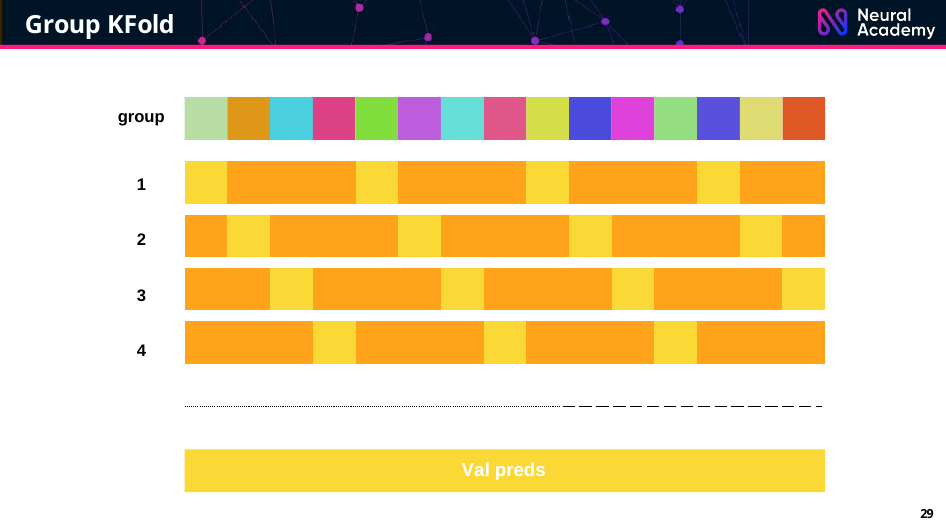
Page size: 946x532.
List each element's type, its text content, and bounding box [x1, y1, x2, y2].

table_cell [270, 268, 313, 310]
table_header [740, 161, 825, 204]
table_cell [484, 321, 526, 364]
slide_number <number> [914, 504, 943, 532]
table_cell [441, 268, 484, 310]
table_cell [356, 321, 484, 364]
picture [0, 0, 946, 49]
table_header [227, 161, 356, 204]
text_box Group KFold [22, 6, 191, 39]
table_cell [313, 268, 441, 310]
text_box group 1 2 3 4 [115, 103, 168, 360]
text_box [184, 449, 826, 493]
table_cell [569, 215, 612, 257]
table_header [569, 161, 697, 204]
table_cell [227, 215, 270, 257]
table_cell [185, 215, 227, 257]
table_cell [740, 215, 782, 257]
table_header [697, 161, 740, 204]
table_cell [270, 215, 398, 257]
table_cell [526, 321, 654, 364]
table_cell [697, 321, 825, 364]
table_cell [441, 215, 569, 257]
text_box [184, 97, 826, 140]
table_cell [313, 321, 356, 364]
table_cell [782, 215, 825, 257]
table_header [185, 161, 227, 204]
table_cell [185, 321, 313, 364]
text_box Val preds [459, 457, 548, 480]
table_cell [654, 321, 697, 364]
table_cell [612, 215, 740, 257]
table_header [356, 161, 398, 204]
table_cell [484, 268, 612, 310]
table_cell [398, 215, 441, 257]
table_cell [782, 268, 825, 310]
table_cell [185, 268, 270, 310]
table_cell [654, 268, 782, 310]
table_header [526, 161, 569, 204]
table_cell [612, 268, 654, 310]
table_header [398, 161, 526, 204]
